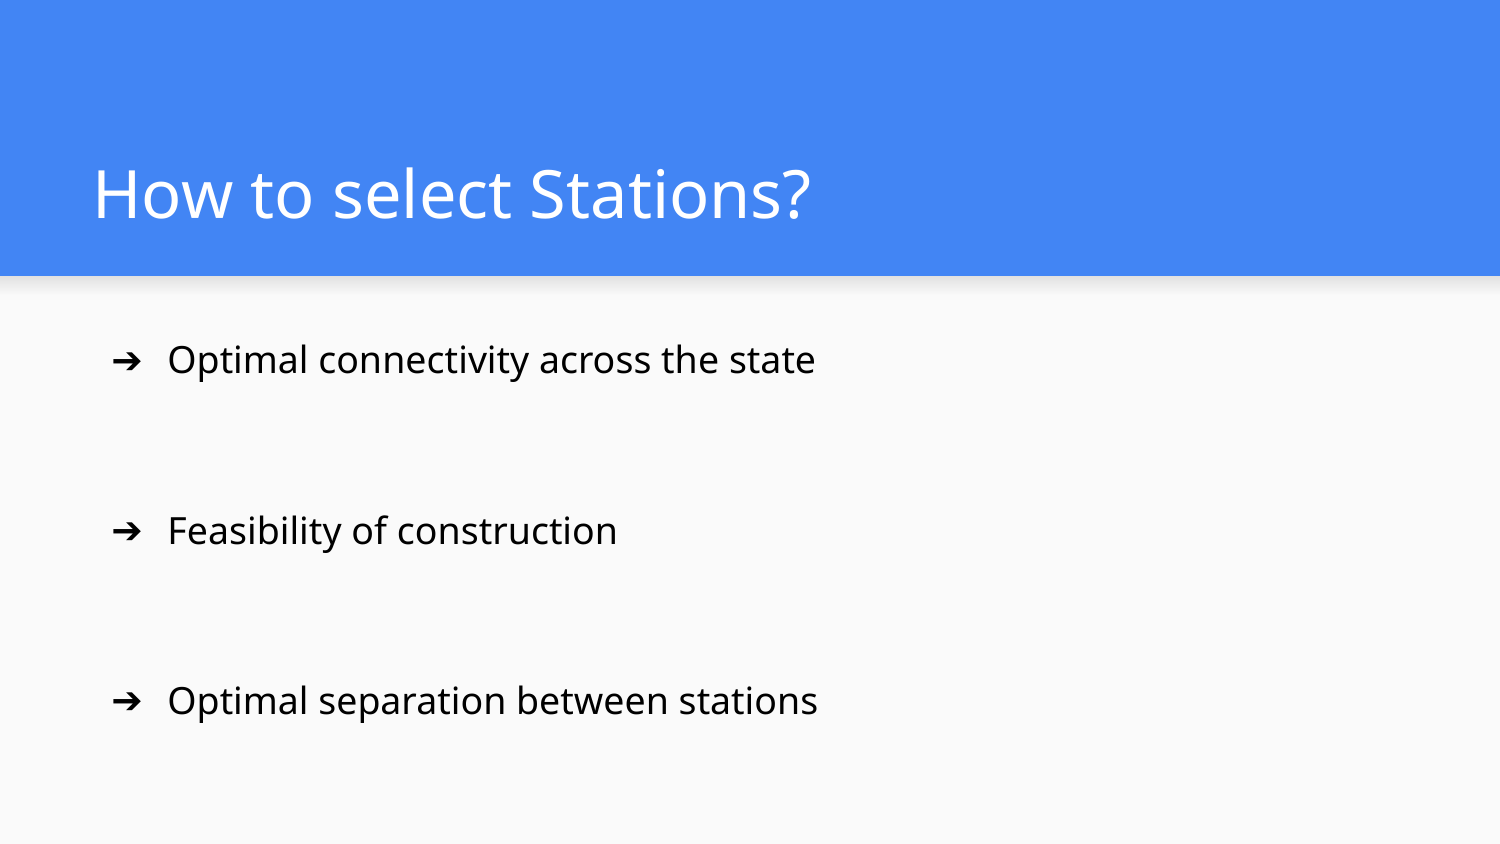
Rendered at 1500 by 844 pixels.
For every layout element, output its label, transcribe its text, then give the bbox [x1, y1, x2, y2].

title How to select Stations? [77, 121, 1427, 248]
list Optimal connectivity across the state Feasibility of construction Optimal separation between stations [77, 314, 1427, 819]
